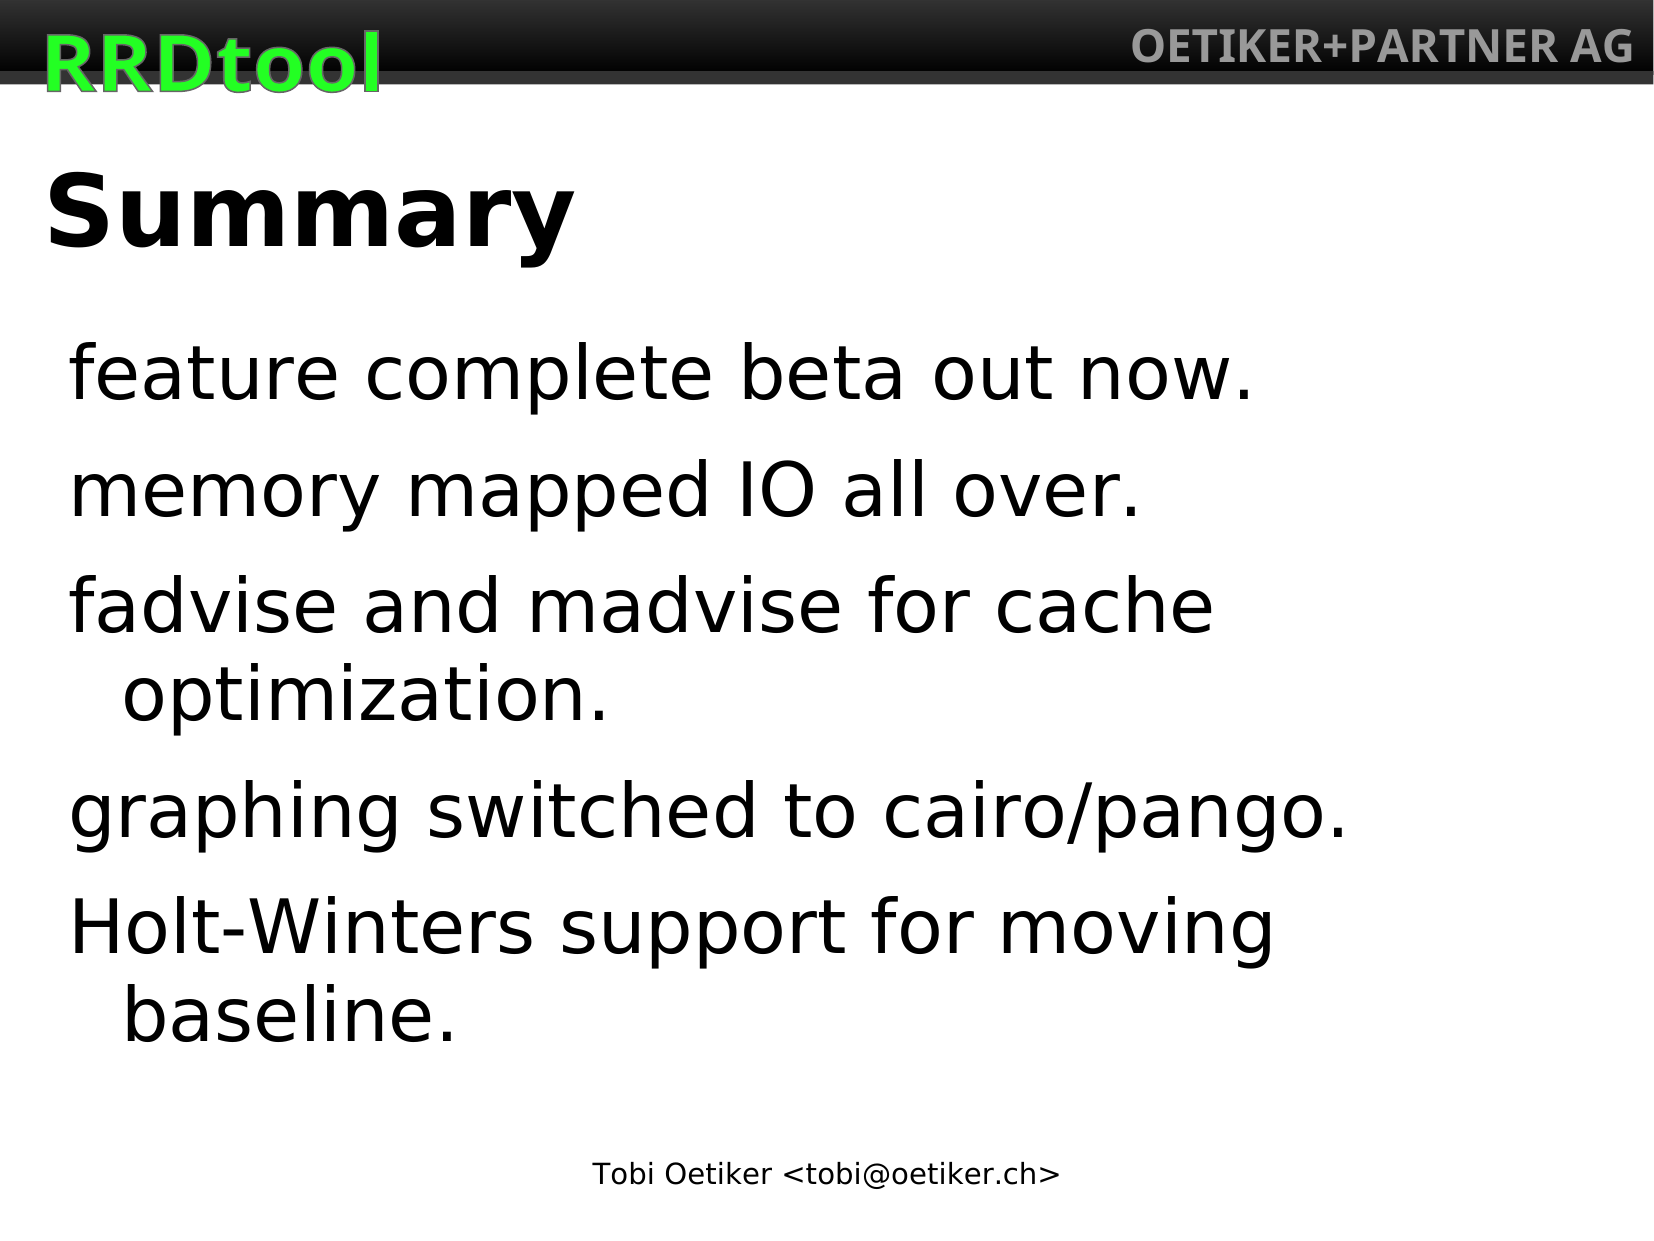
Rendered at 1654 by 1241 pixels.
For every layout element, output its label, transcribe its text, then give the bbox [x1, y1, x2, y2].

title Summary [43, 144, 1582, 280]
list feature complete beta out now. memory mapped IO all over. fadvise and madvise for cache optimization. graphing switched to cairo/pango. Holt-Winters support for moving baseline. [50, 329, 1571, 1084]
